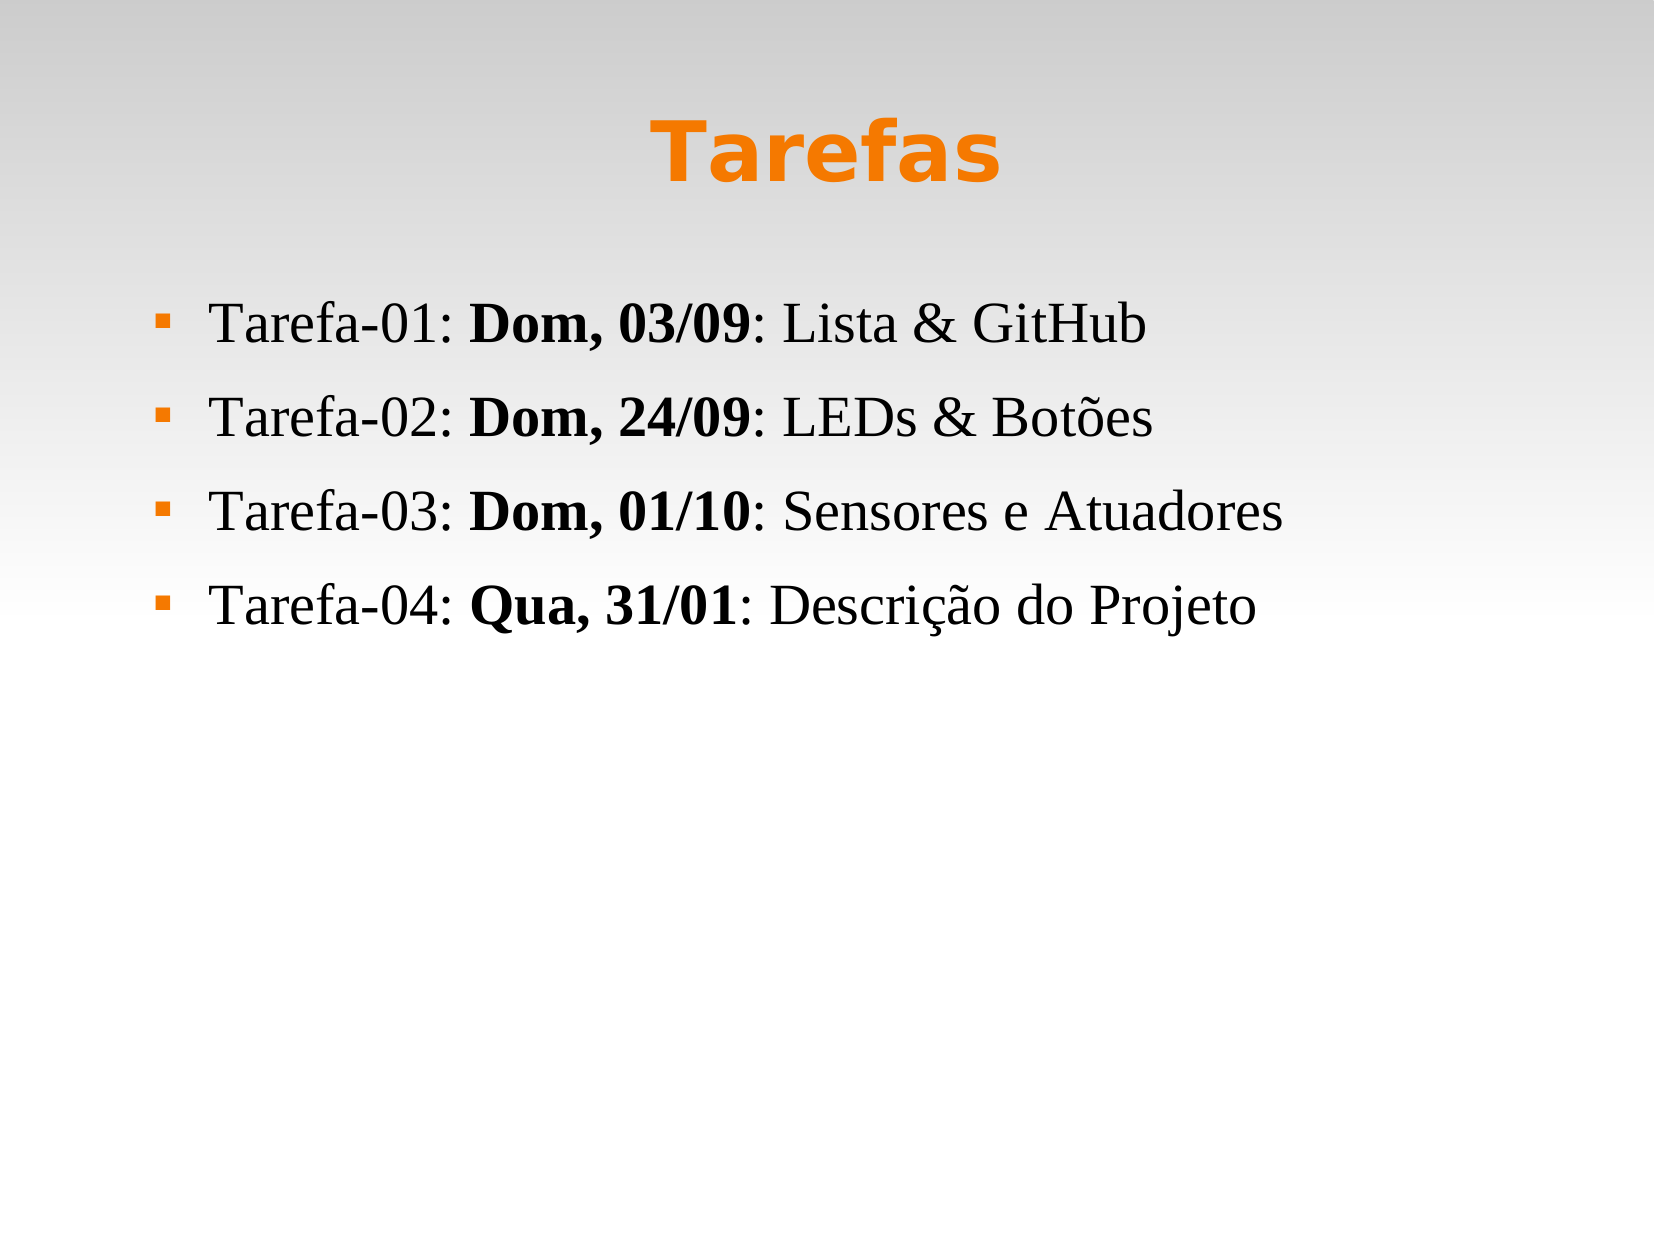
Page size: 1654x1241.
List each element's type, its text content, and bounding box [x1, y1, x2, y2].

list Tarefa-01: Dom, 03/09: Lista & GitHub Tarefa-02: Dom, 24/09: LEDs & Botões Tarefa-03: Dom, 01/10: Sensores e Atuadores Tarefa-04: Qua, 31/01: Descrição do Projeto [67, 290, 1592, 1211]
title Tarefas [82, 49, 1571, 257]
